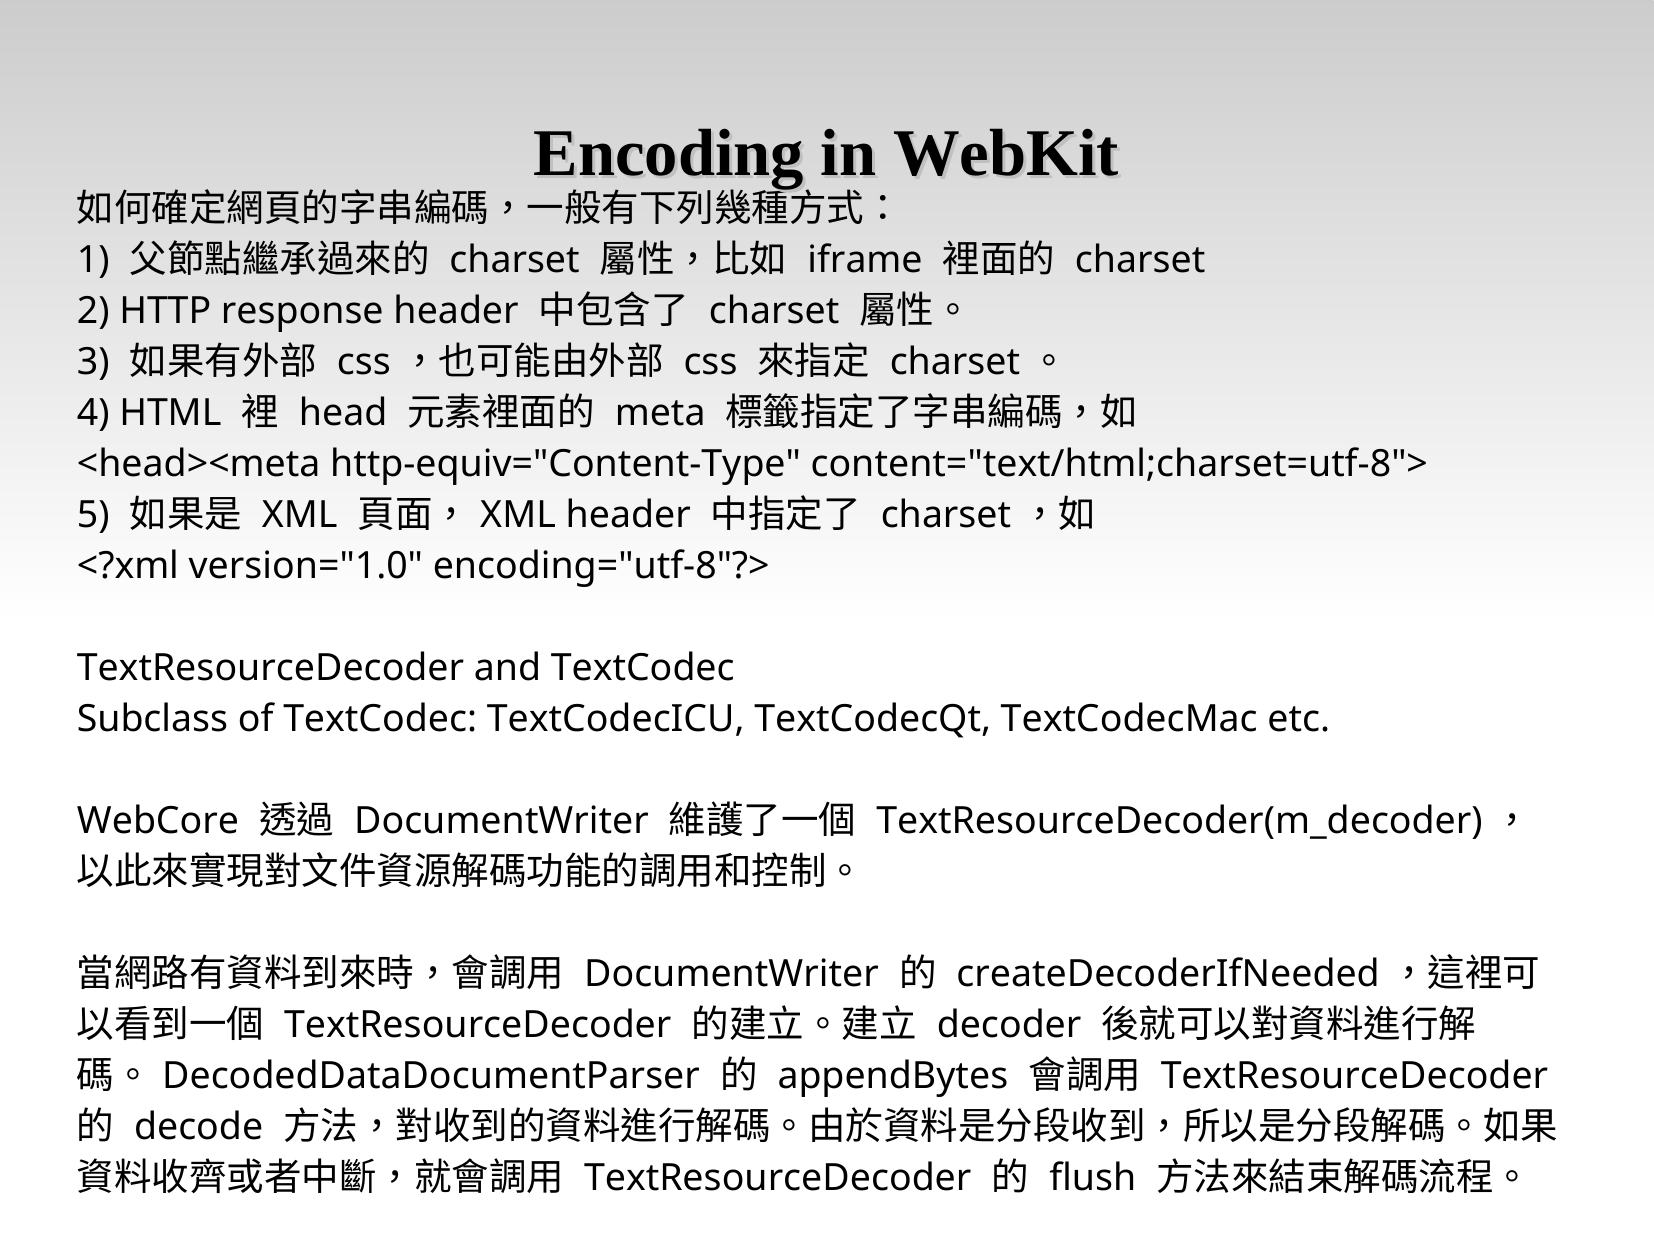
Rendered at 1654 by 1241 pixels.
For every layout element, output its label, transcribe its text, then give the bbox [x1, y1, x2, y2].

subtitle 如何確定網頁的字串編碼，一般有下列幾種方式： 1) 父節點繼承過來的 charset 屬性，比如 iframe 裡面的 charset 2) HTTP response header 中包含了 charset 屬性。 3) 如果有外部 css，也可能由外部 css 來指定 charset。 4) HTML 裡 head 元素裡面的 meta 標籤指定了字串編碼，如 <head><meta http-equiv="Content-Type" content="text/html;charset=utf-8"> 5) 如果是 XML 頁面，XML header 中指定了 charset，如 <?xml version="1.0" encoding="utf-8"?> TextResourceDecoder and TextCodec Subclass of TextCodec: TextCodecICU, TextCodecQt, TextCodecMac etc. WebCore 透過 DocumentWriter 維護了一個 TextResourceDecoder(m_decoder)，以此來實現對文件資源解碼功能的調用和控制。 當網路有資料到來時，會調用 DocumentWriter 的 createDecoderIfNeeded，這裡可以看到一個 TextResourceDecoder 的建立。建立 decoder 後就可以對資料進行解碼。DecodedDataDocumentParser 的 appendBytes 會調用 TextResourceDecoder 的 decode 方法，對收到的資料進行解碼。由於資料是分段收到，所以是分段解碼。如果資料收齊或者中斷，就會調用 TextResourceDecoder 的 flush 方法來結束解碼流程。 TextResourceDecoder 維護了一個 TextCodec(m_codec) 解碼套件。開始解碼時，會根據 charset 建立一個 TextCodec，然後調用 m_codec 來完成解碼。解碼完成後，則將 m_codec 釋放。 [76, 295, 1565, 1241]
title Encoding in WebKit [82, 56, 1571, 250]
